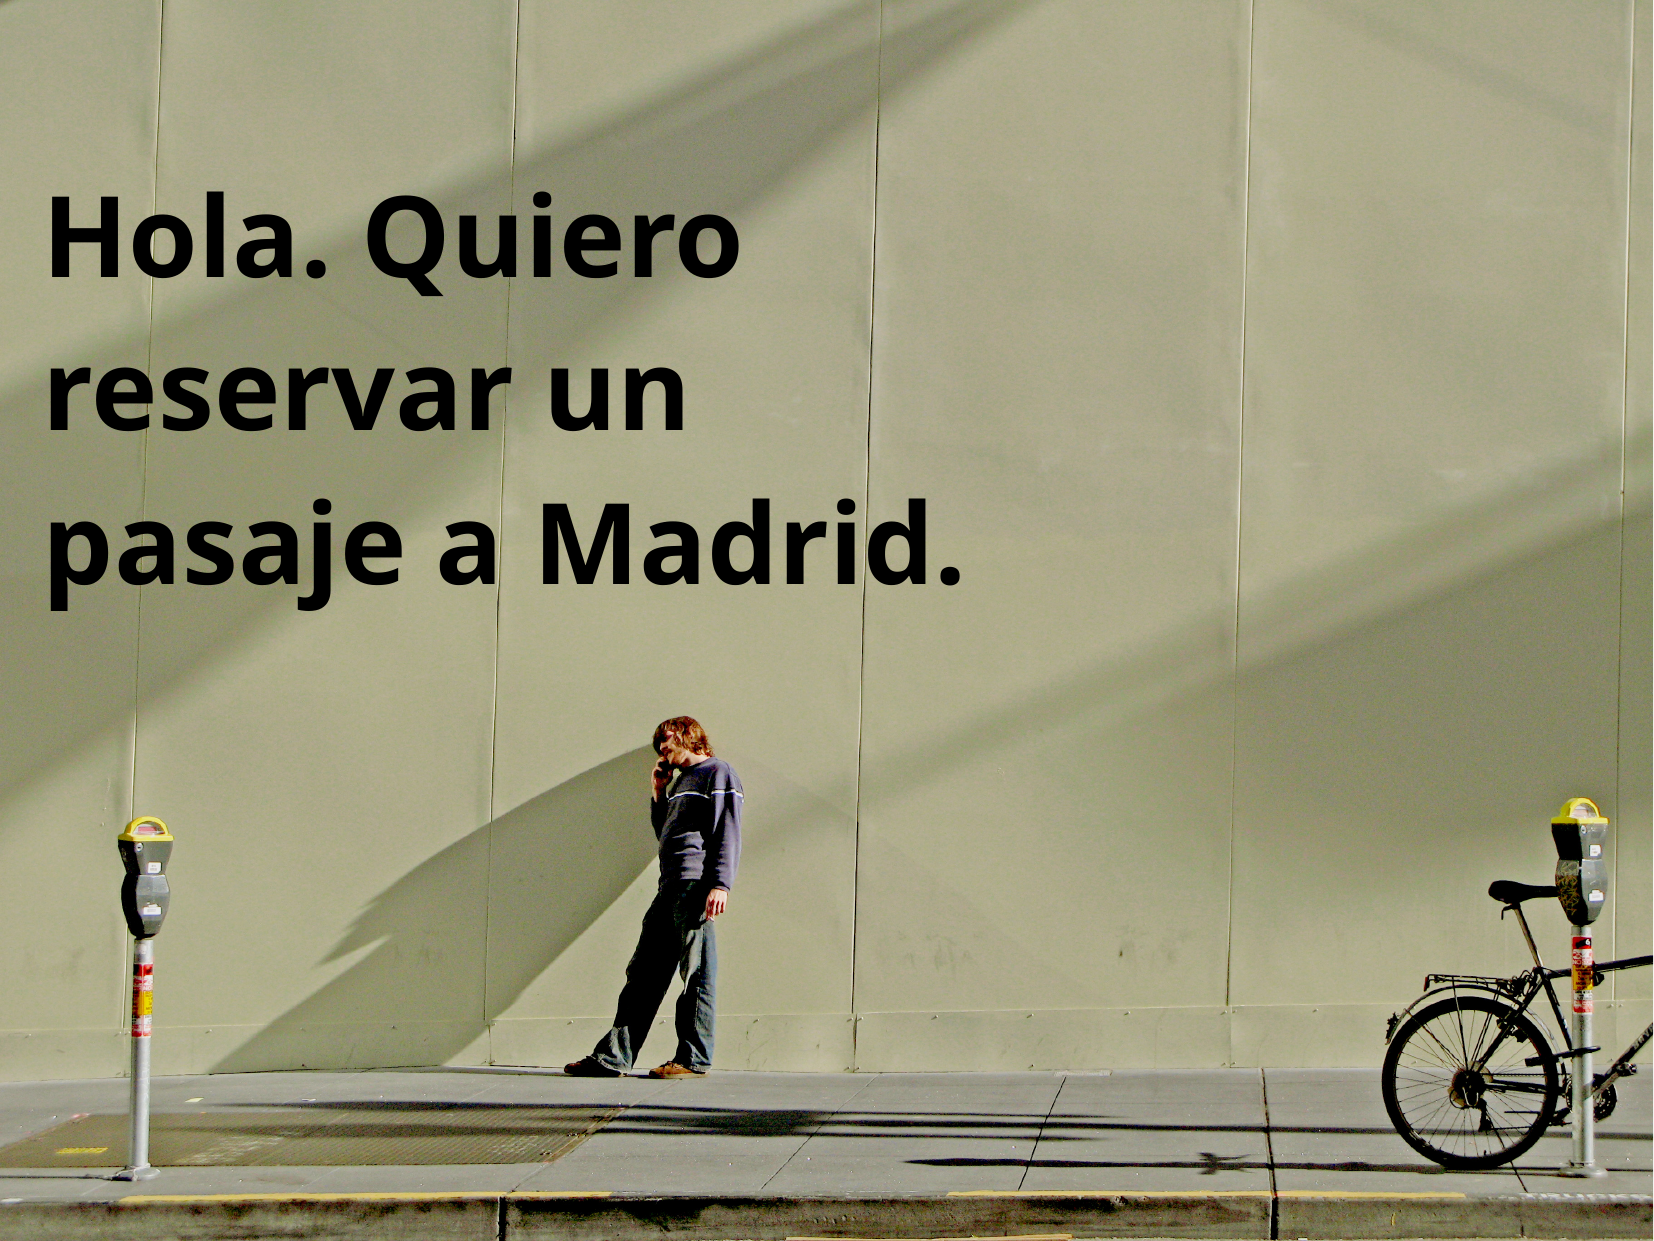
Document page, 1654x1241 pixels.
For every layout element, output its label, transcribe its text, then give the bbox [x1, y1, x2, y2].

text_box Hola. Quiero reservar un pasaje a Madrid. [28, 150, 927, 544]
picture [0, 0, 1654, 1241]
